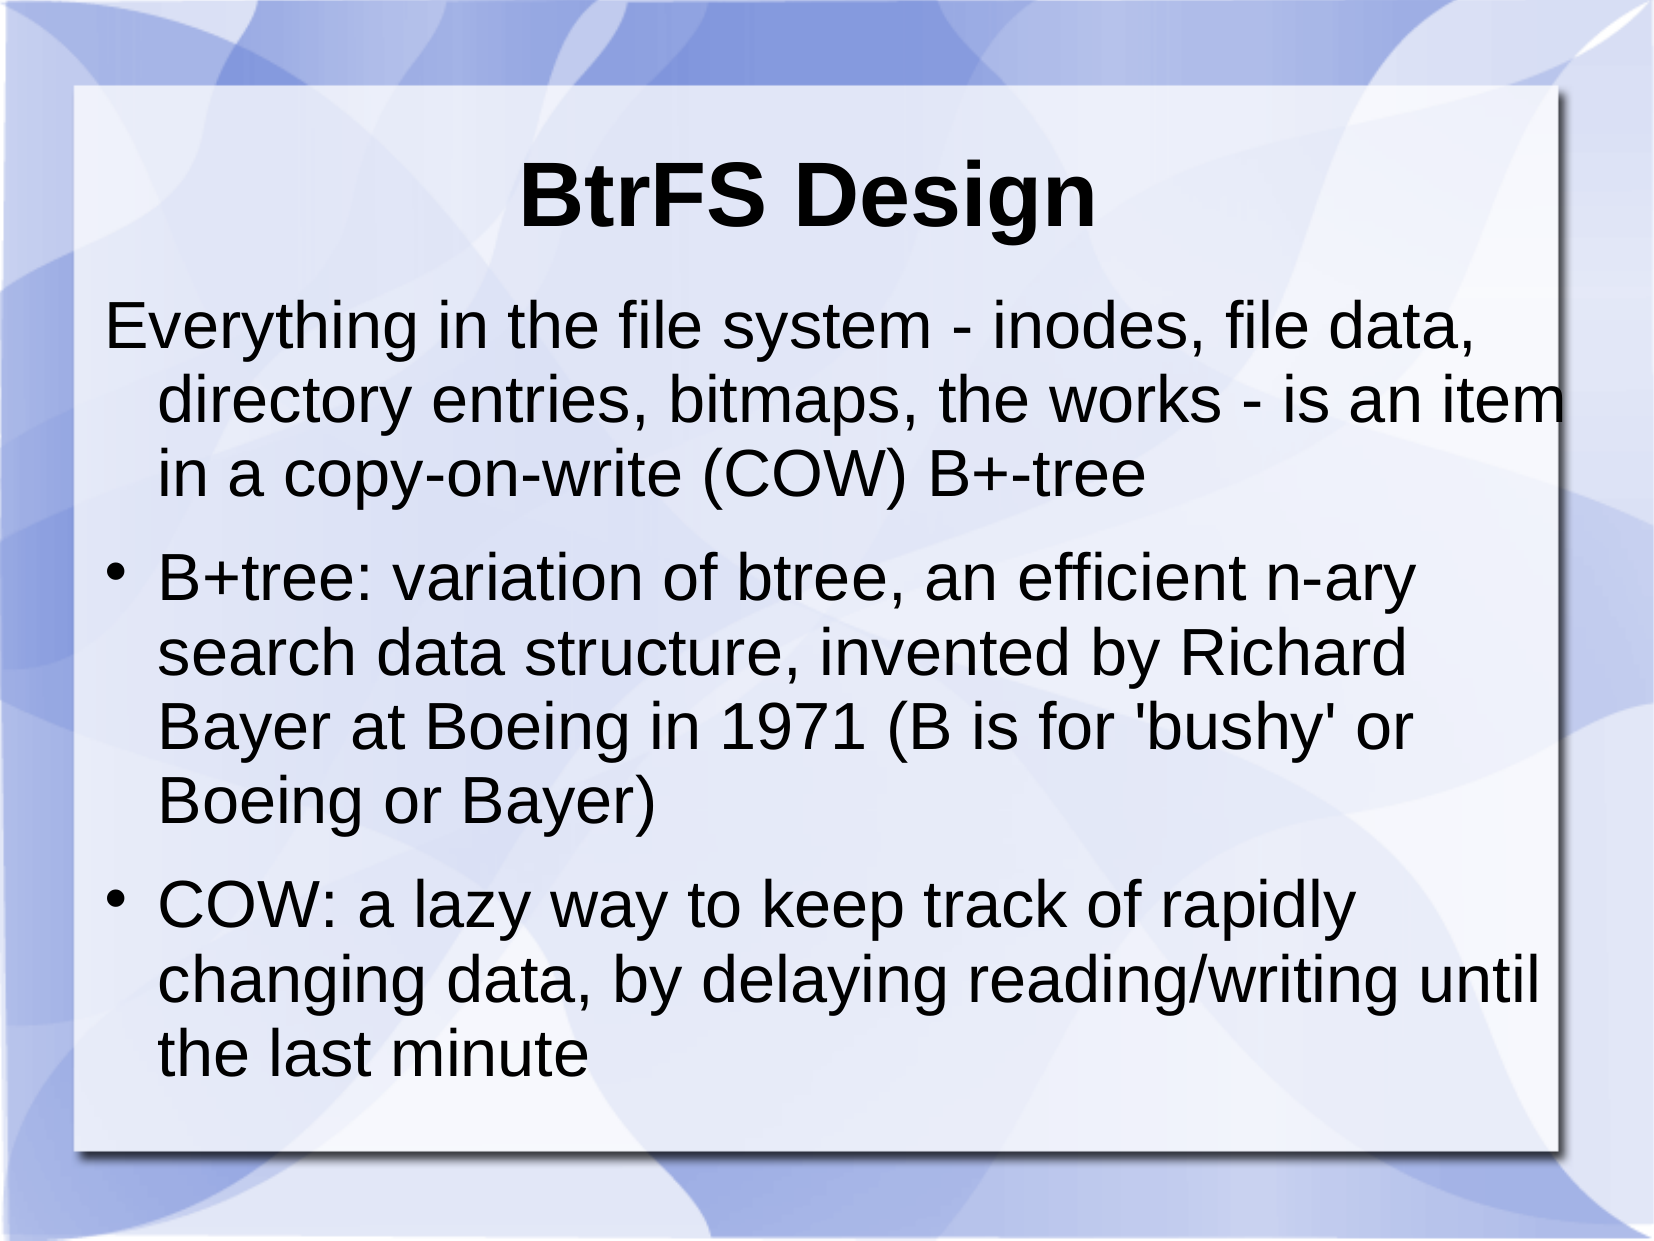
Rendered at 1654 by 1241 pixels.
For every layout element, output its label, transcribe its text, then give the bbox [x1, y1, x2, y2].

picture [0, 0, 1654, 1241]
list Everything in the file system - inodes, file data, directory entries, bitmaps, the works - is an item in a copy-on-write (COW) B+-tree B+tree: variation of btree, an efficient n-ary search data structure, invented by Richard Bayer at Boeing in 1971 (B is for 'bushy' or Boeing or Bayer) COW: a lazy way to keep track of rapidly changing data, by delaying reading/writing until the last minute [86, 284, 1576, 1181]
title BtrFS Design [82, 90, 1536, 298]
